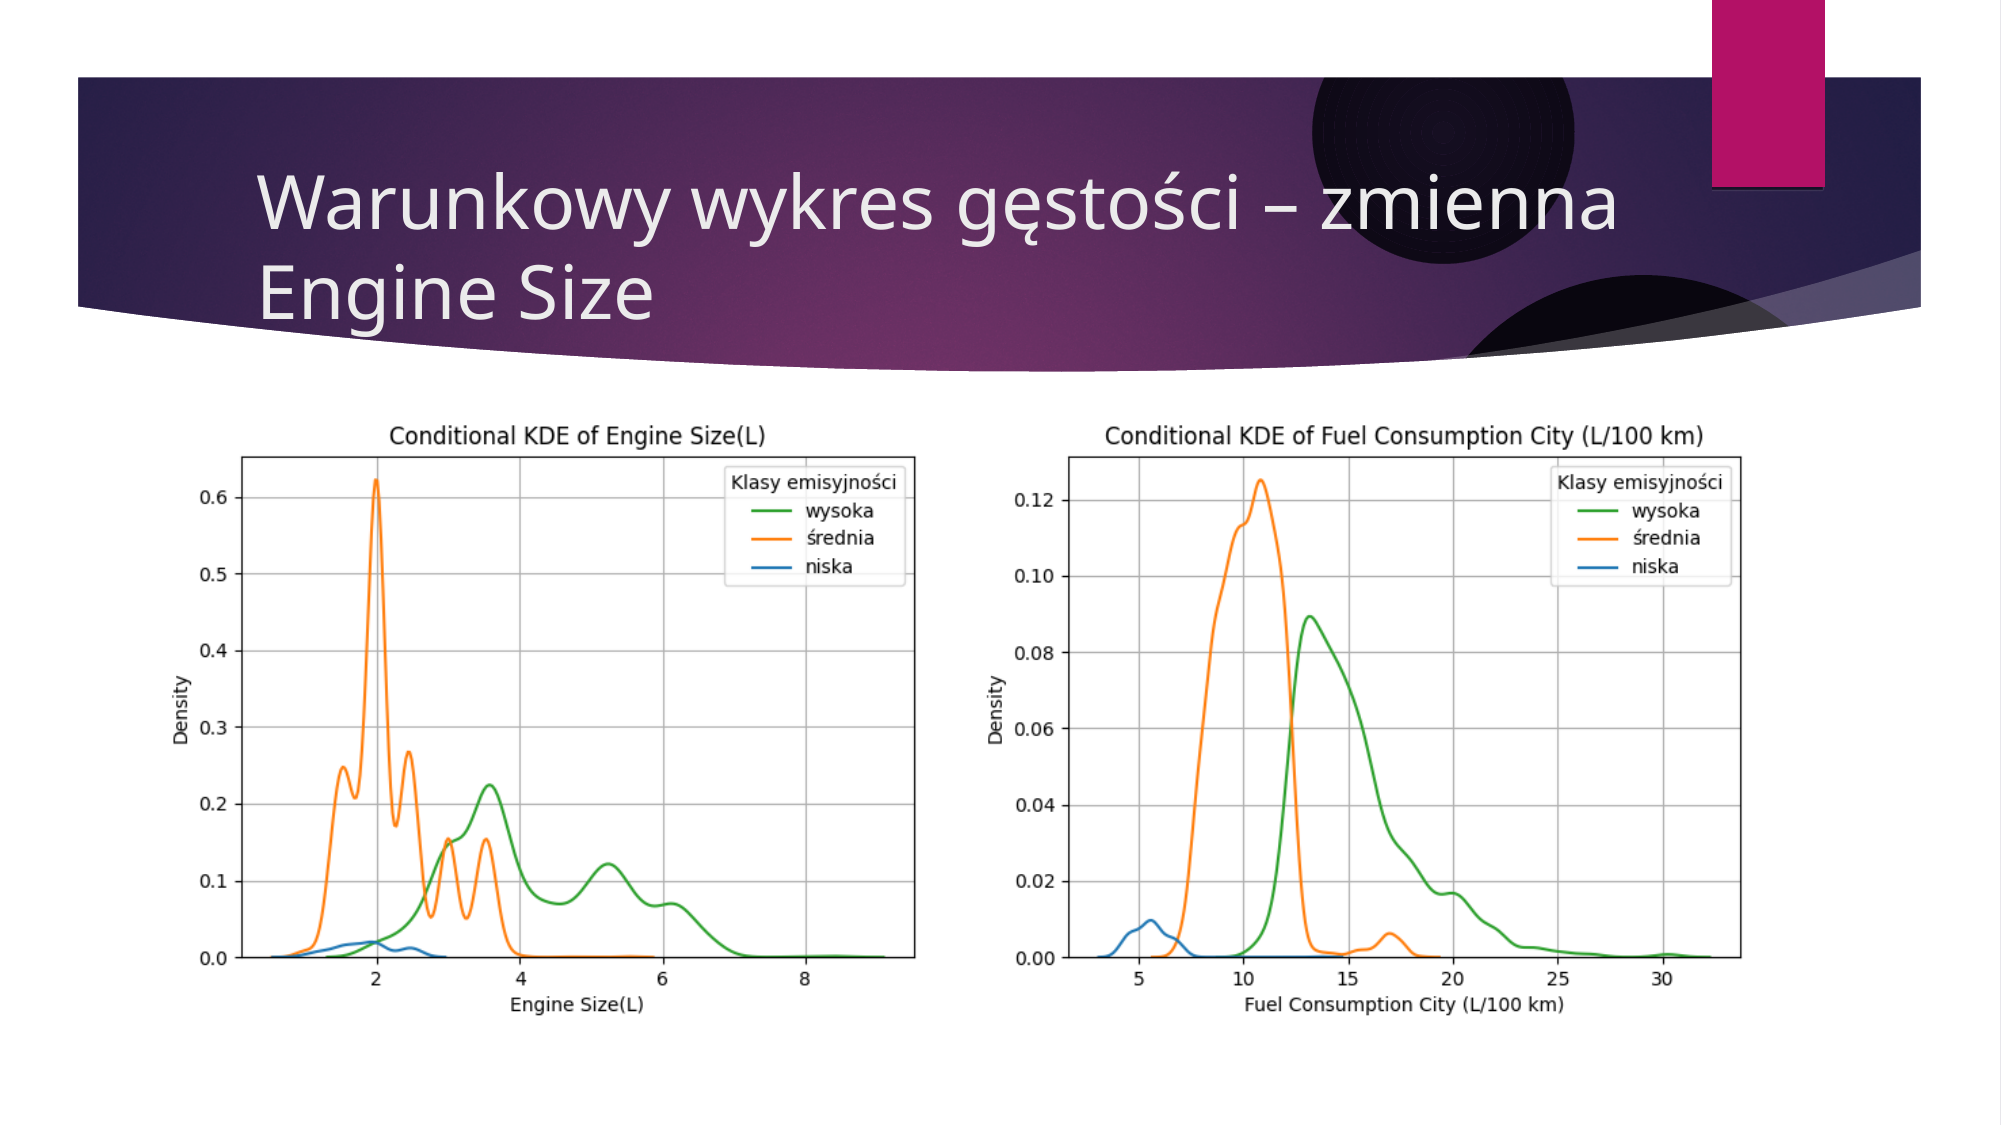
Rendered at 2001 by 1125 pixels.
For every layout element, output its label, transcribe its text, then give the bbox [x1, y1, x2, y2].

picture [133, 378, 1827, 1029]
title Warunkowy wykres gęstości – zmienna Engine Size [241, 146, 1679, 305]
